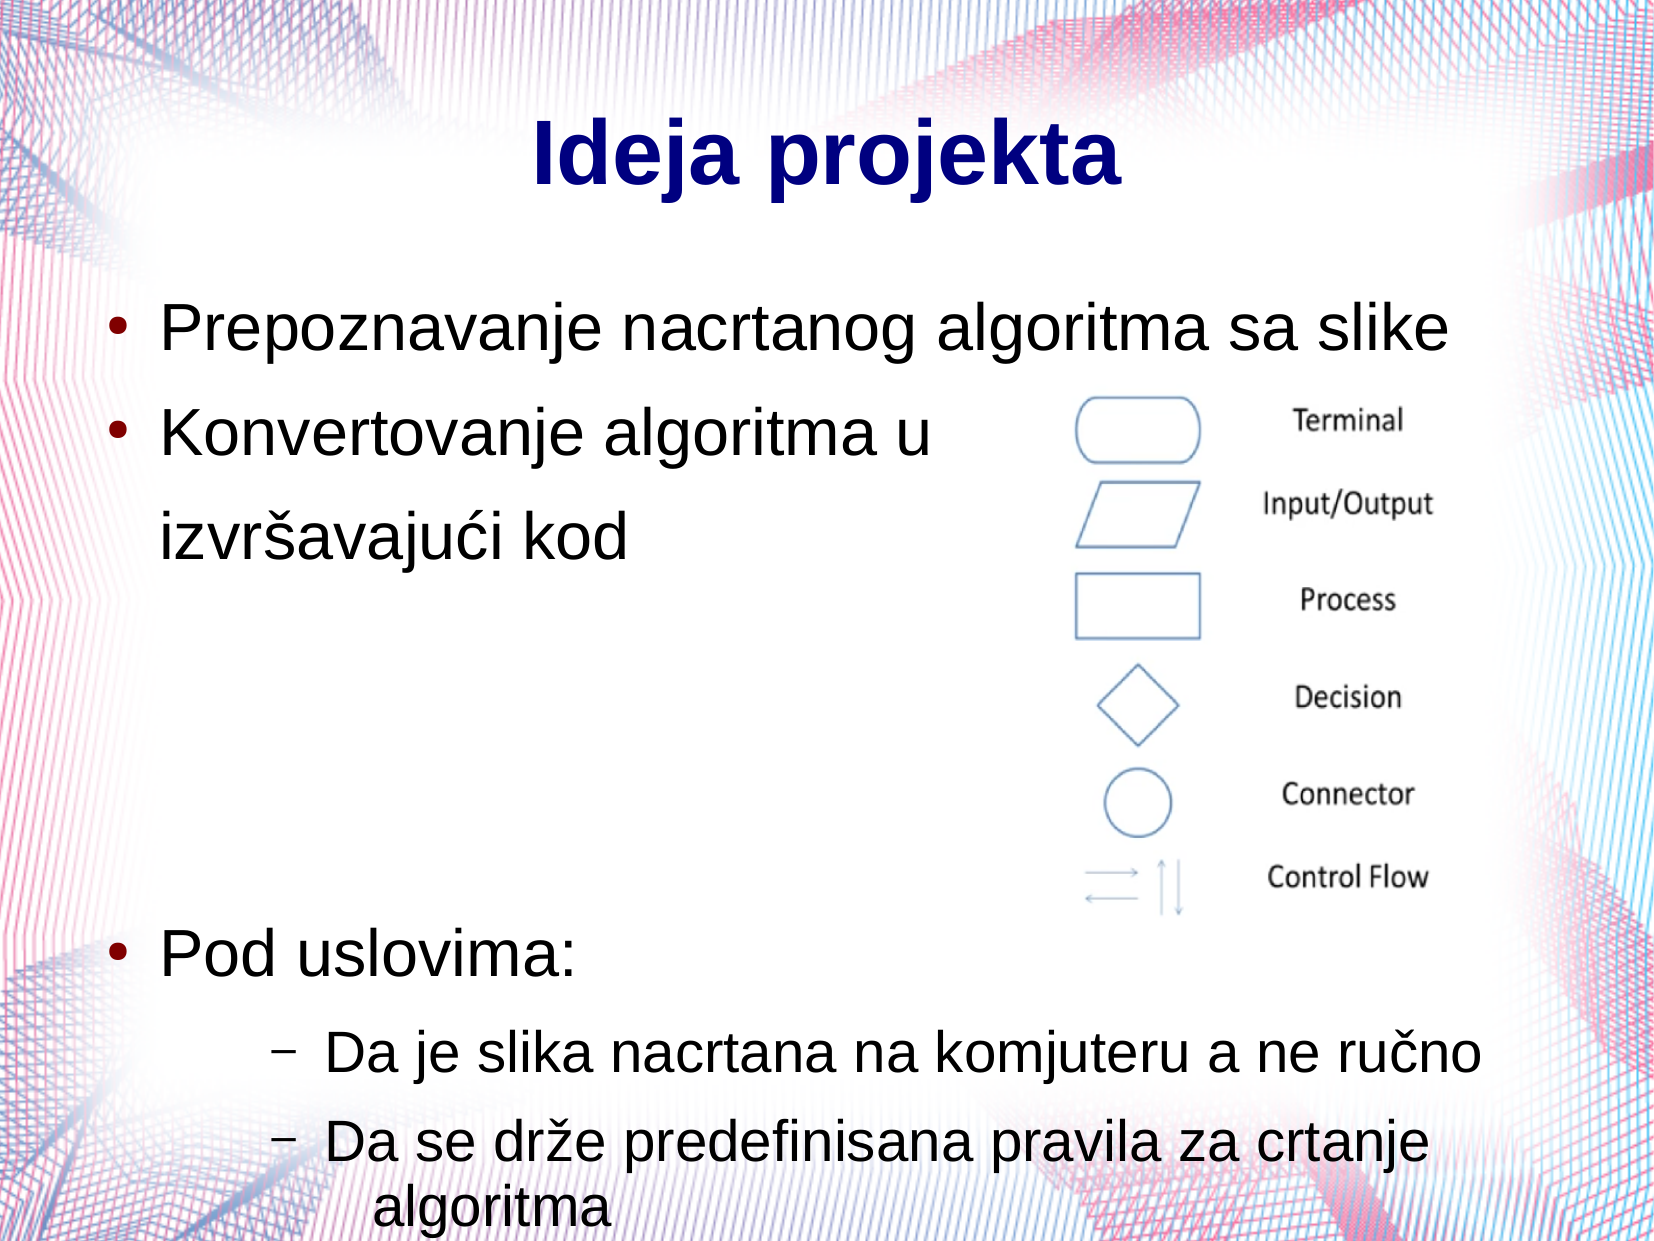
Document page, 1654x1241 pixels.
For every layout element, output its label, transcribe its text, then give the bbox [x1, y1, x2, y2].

picture [0, 0, 1654, 1241]
list Prepoznavanje nacrtanog algoritma sa slike Konvertovanje algoritma u izvršavajući kod Pod uslovima: Da je slika nacrtana na komjuteru a ne ručno Da se drže predefinisana pravila za crtanje algoritma [88, 290, 1577, 1241]
picture [1061, 371, 1460, 950]
title Ideja projekta [82, 49, 1571, 257]
